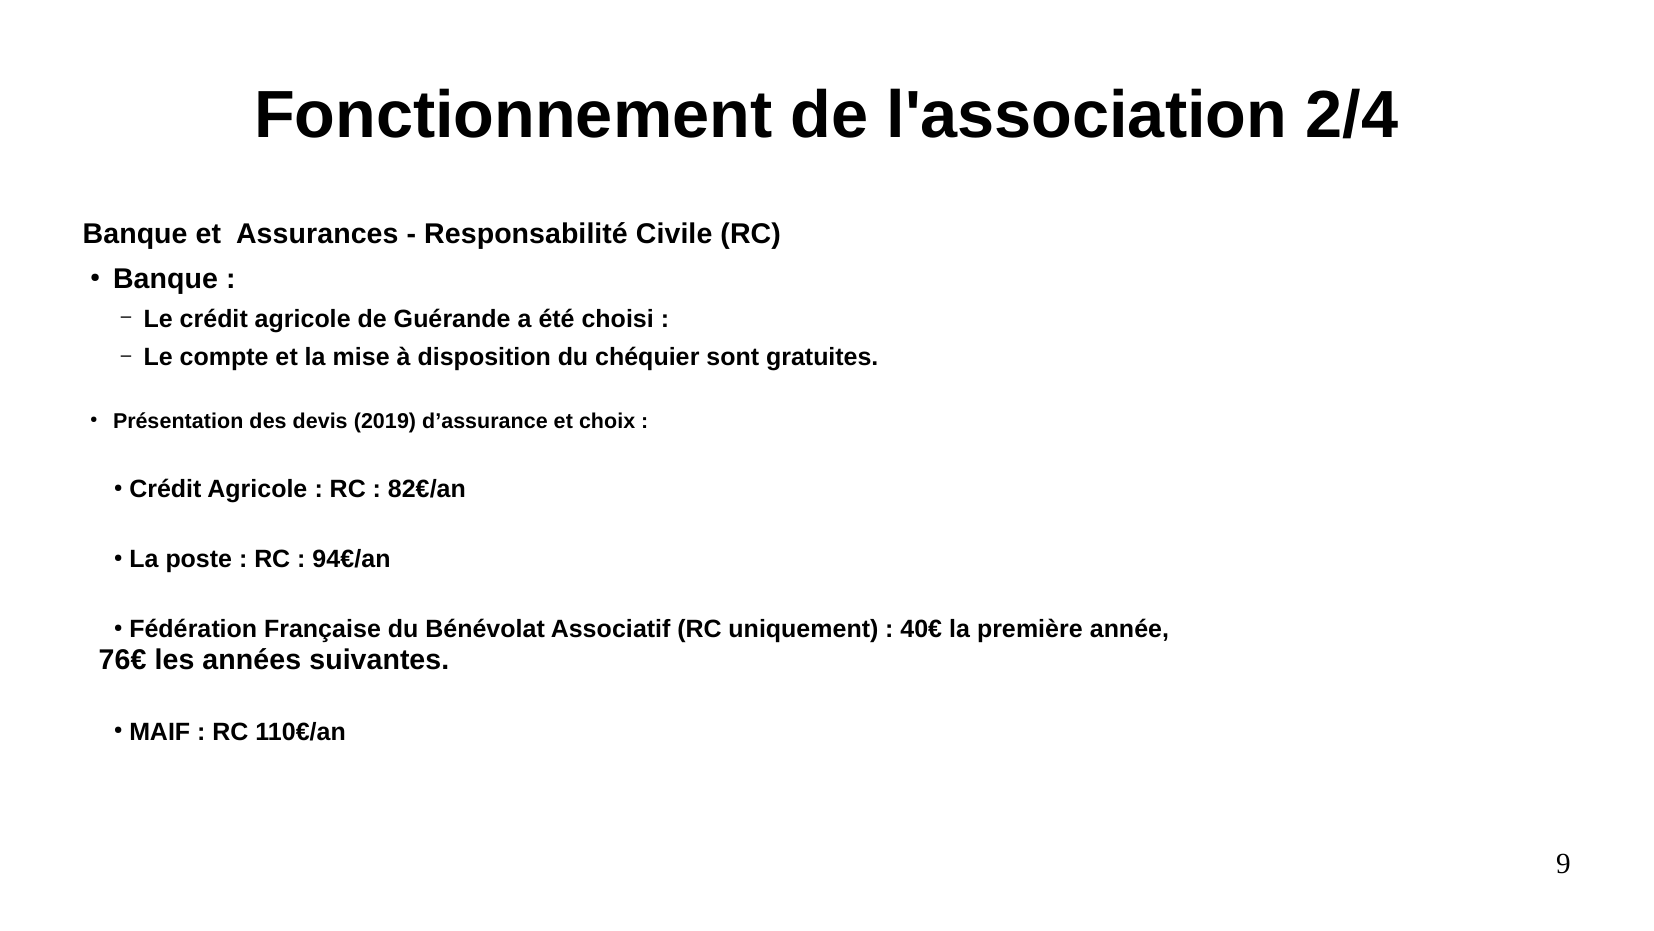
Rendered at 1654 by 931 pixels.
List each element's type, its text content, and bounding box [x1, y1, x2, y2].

list Banque et Assurances - Responsabilité Civile (RC) Banque : Le crédit agricole de Guérande a été choisi : Le compte et la mise à disposition du chéquier sont gratuites. Présentation des devis (2019) d’assurance et choix : Crédit Agricole : RC : 82€/an La poste : RC : 94€/an Fédération Française du Bénévolat Associatif (RC uniquement) : 40€ la première année, 76€ les années suivantes. MAIF : RC 110€/an [82, 217, 1571, 758]
title Fonctionnement de l'association 2/4 [82, 37, 1571, 193]
